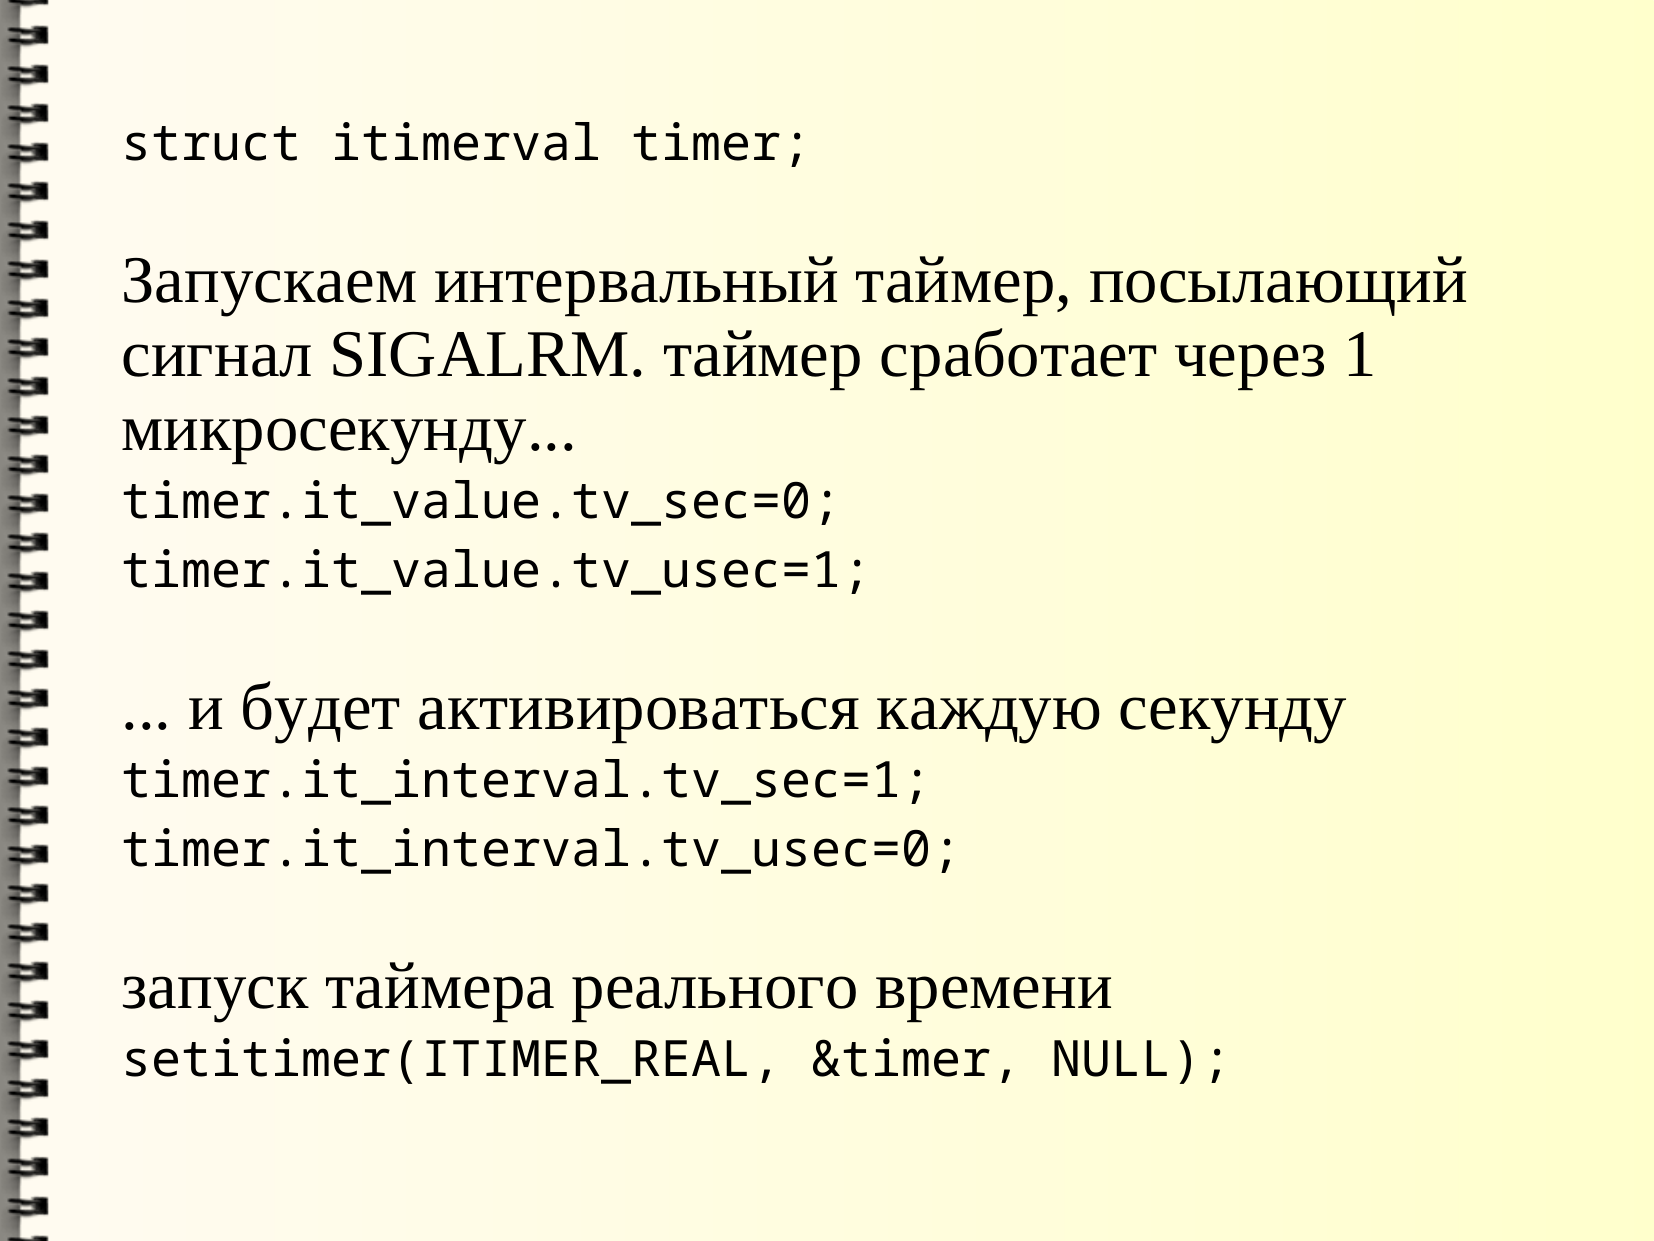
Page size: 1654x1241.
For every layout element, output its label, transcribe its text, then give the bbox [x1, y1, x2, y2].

picture [0, 0, 1654, 1241]
subtitle struct itimerval timer; Запускаем интервальный таймер, посылающий сигнал SIGALRM. таймер сработает через 1 микросекунду... timer.it_value.tv_sec=0; timer.it_value.tv_usec=1; ... и будет активироваться каждую секунду timer.it_interval.tv_sec=1; timer.it_interval.tv_usec=0; запуск таймера реального времени setitimer(ITIMER_REAL, &timer, NULL); [121, 110, 1534, 1156]
